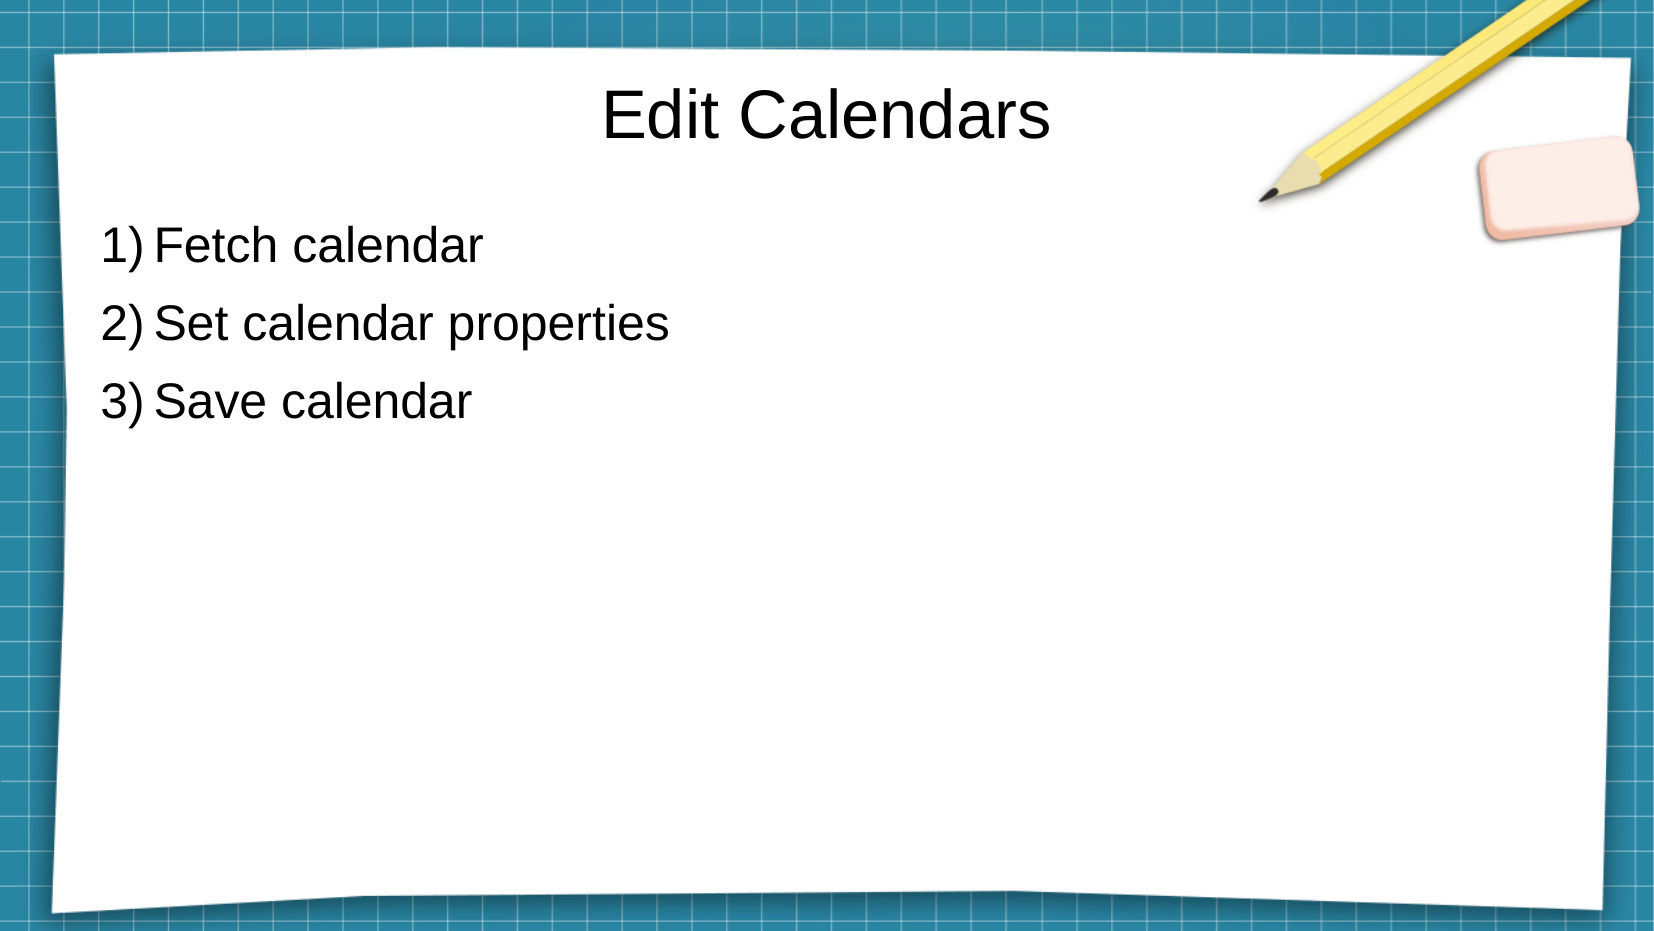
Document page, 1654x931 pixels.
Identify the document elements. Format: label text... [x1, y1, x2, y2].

list Fetch calendar Set calendar properties Save calendar [82, 217, 1571, 758]
picture [0, 0, 1654, 931]
title Edit Calendars [82, 37, 1571, 193]
